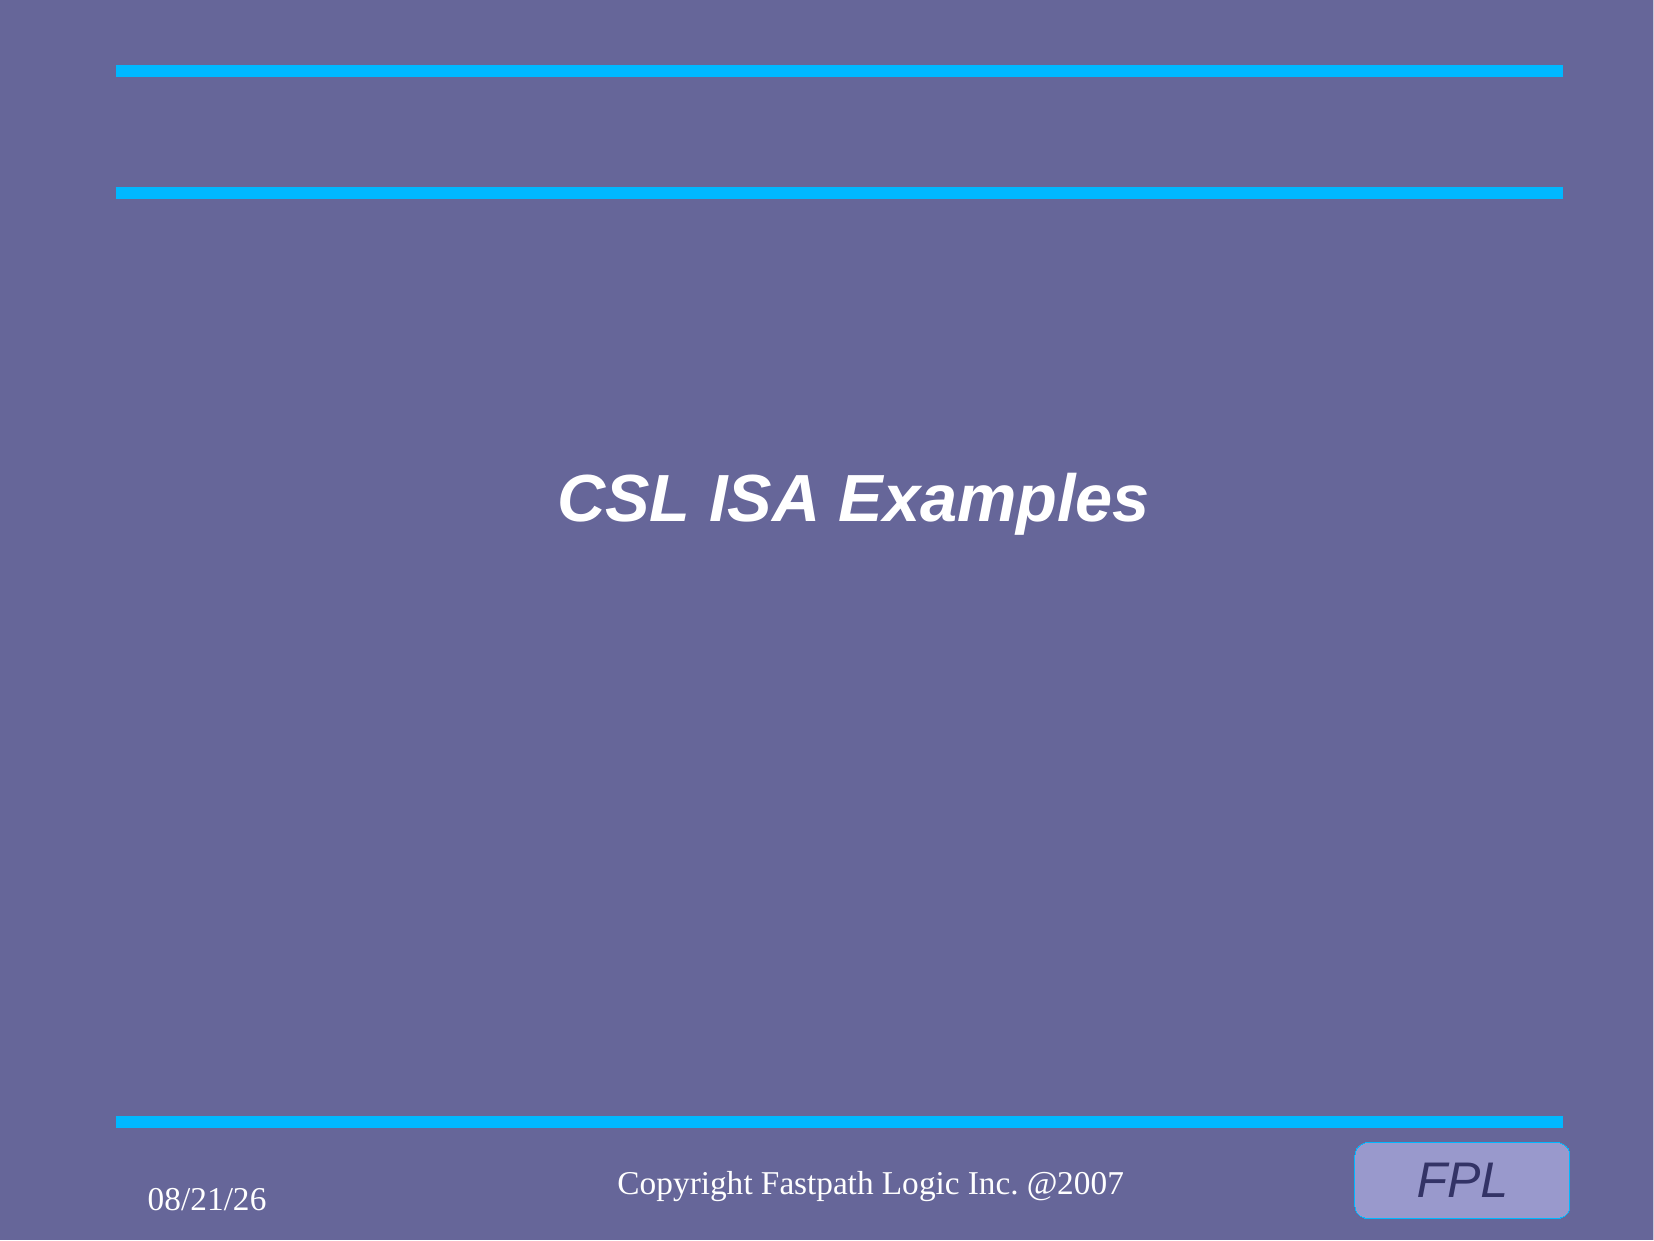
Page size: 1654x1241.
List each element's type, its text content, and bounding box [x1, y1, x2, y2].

title CSL ISA Examples [147, 346, 1560, 799]
